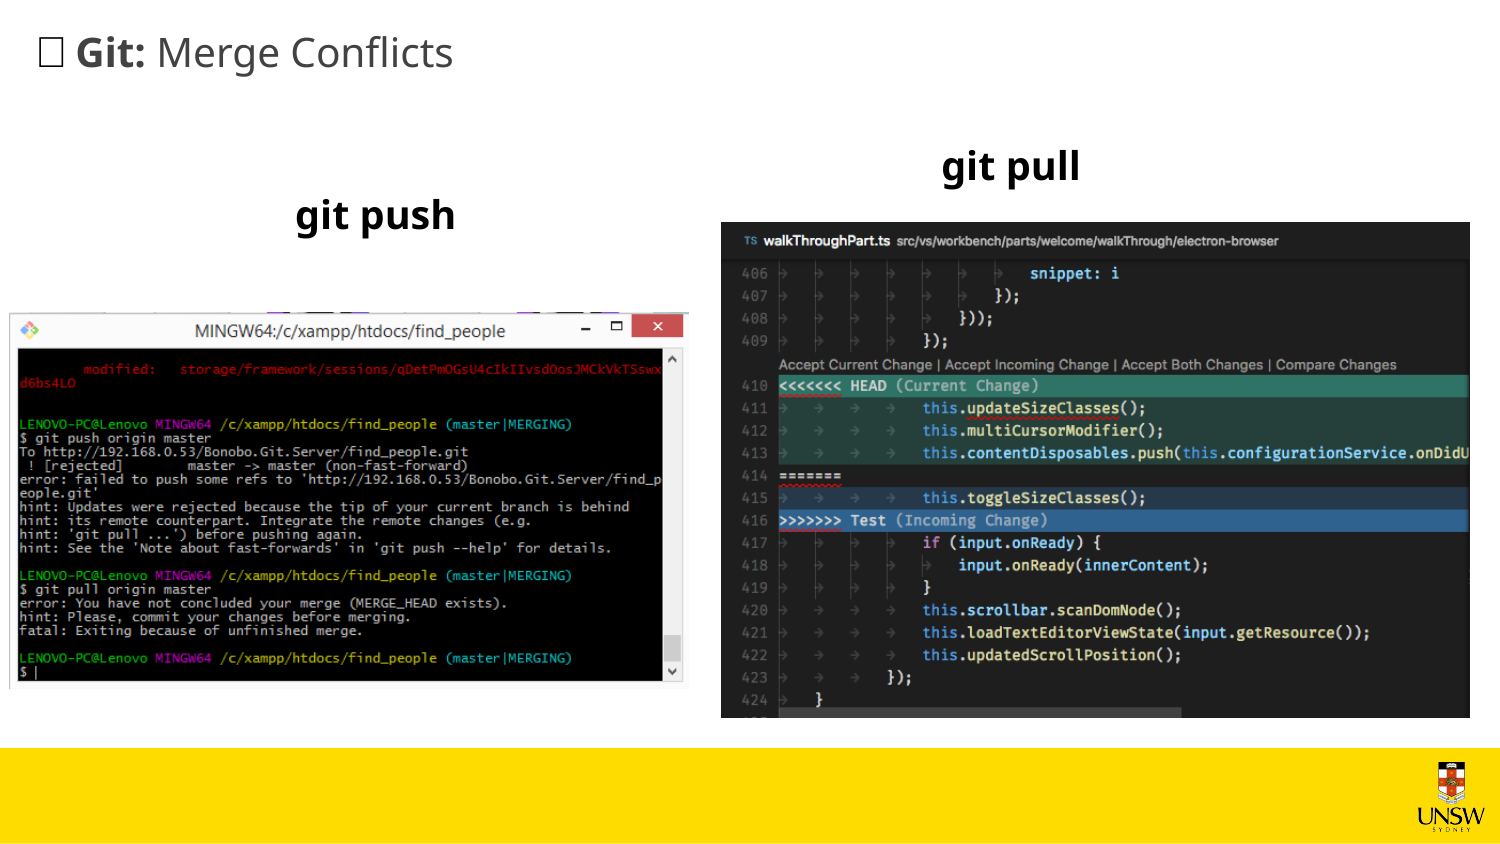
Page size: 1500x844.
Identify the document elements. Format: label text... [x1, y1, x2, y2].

picture [9, 312, 689, 690]
text_box 🌐 Git: Merge Conflicts [9, 8, 784, 92]
picture [1418, 762, 1485, 832]
text_box git pull [761, 125, 1261, 204]
text_box git push [126, 175, 626, 253]
picture [721, 222, 1470, 718]
